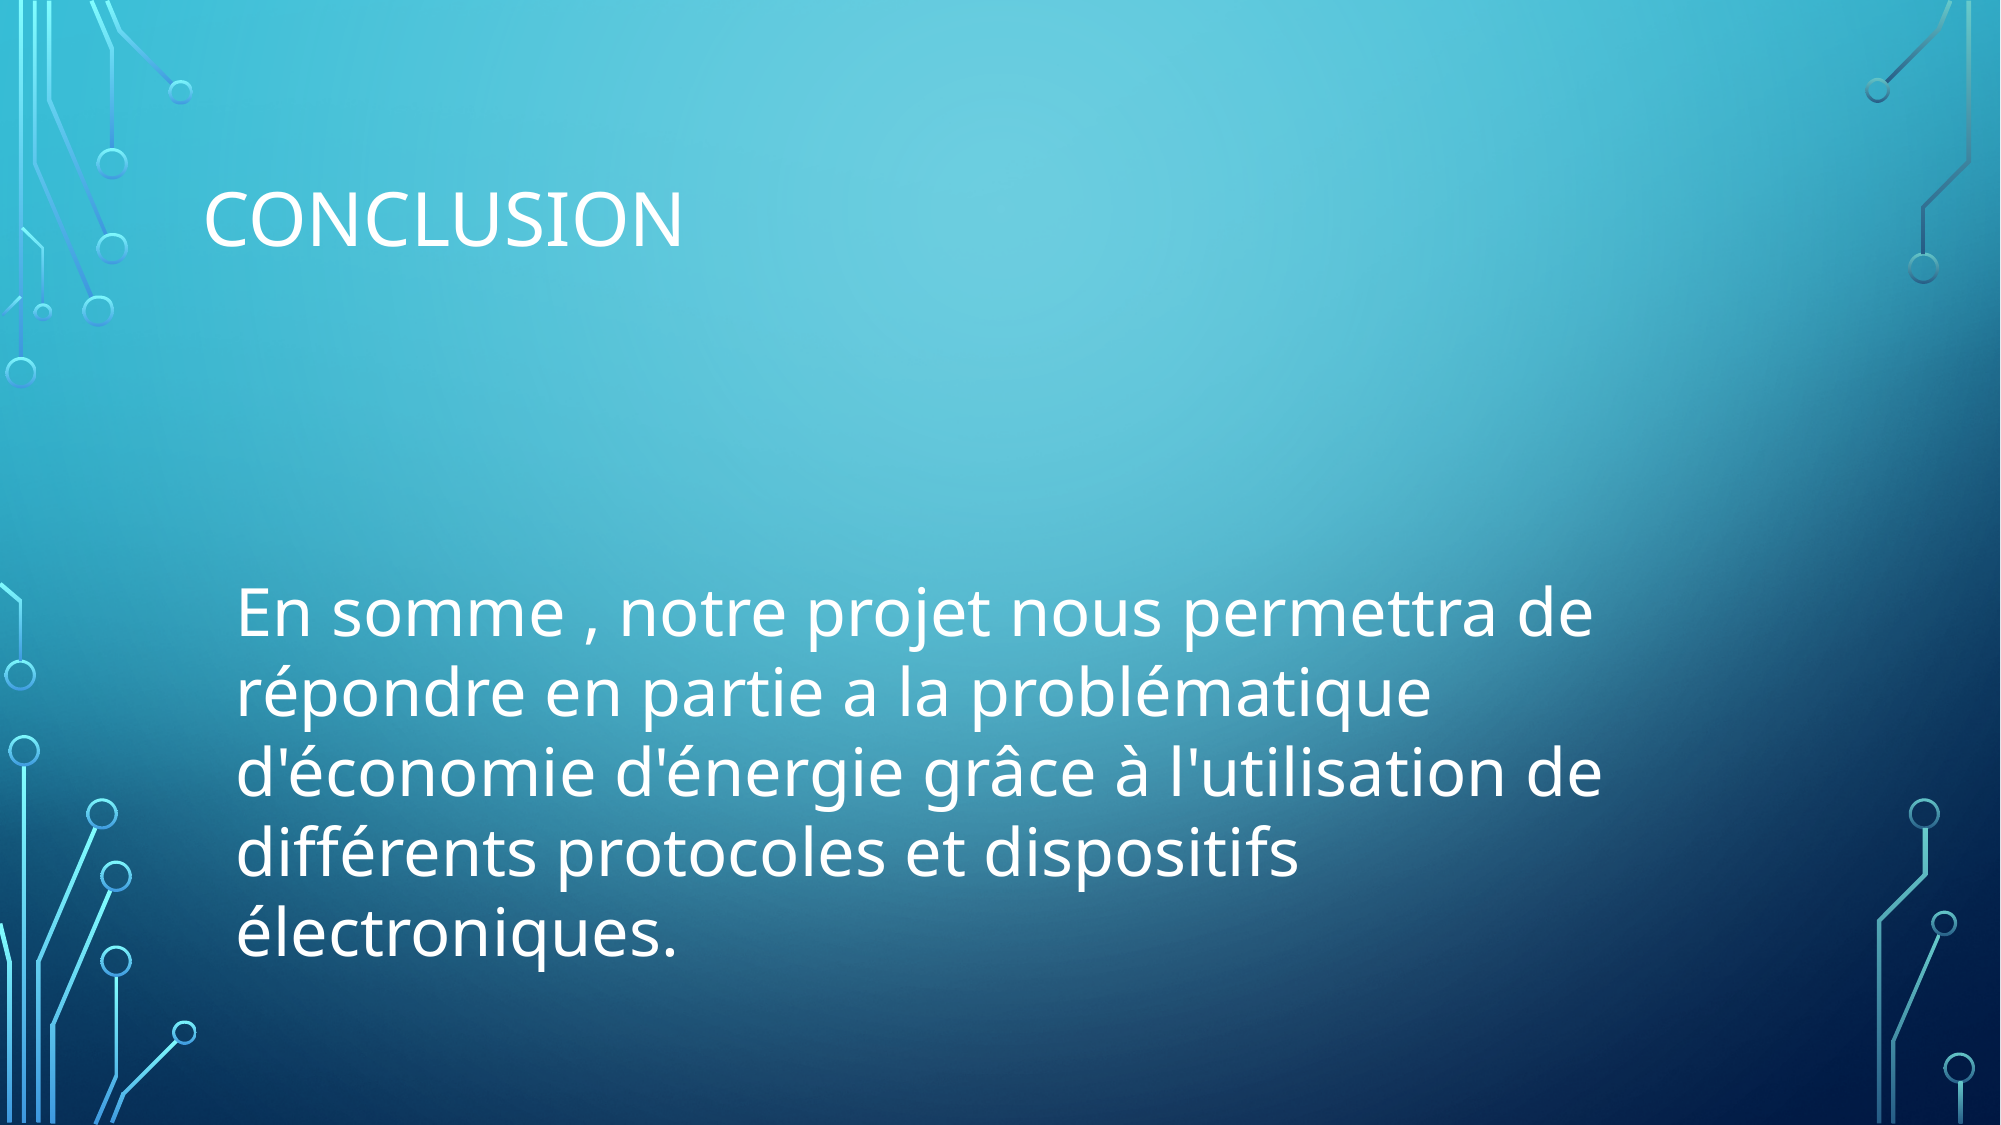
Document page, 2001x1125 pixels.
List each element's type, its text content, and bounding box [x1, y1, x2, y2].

title Conclusion [187, 101, 1813, 344]
text_box En somme , notre projet nous permettra de répondre en partie a la problématique d'économie d'énergie grâce à l'utilisation de différents protocoles et dispositifs électroniques. [220, 562, 1721, 901]
